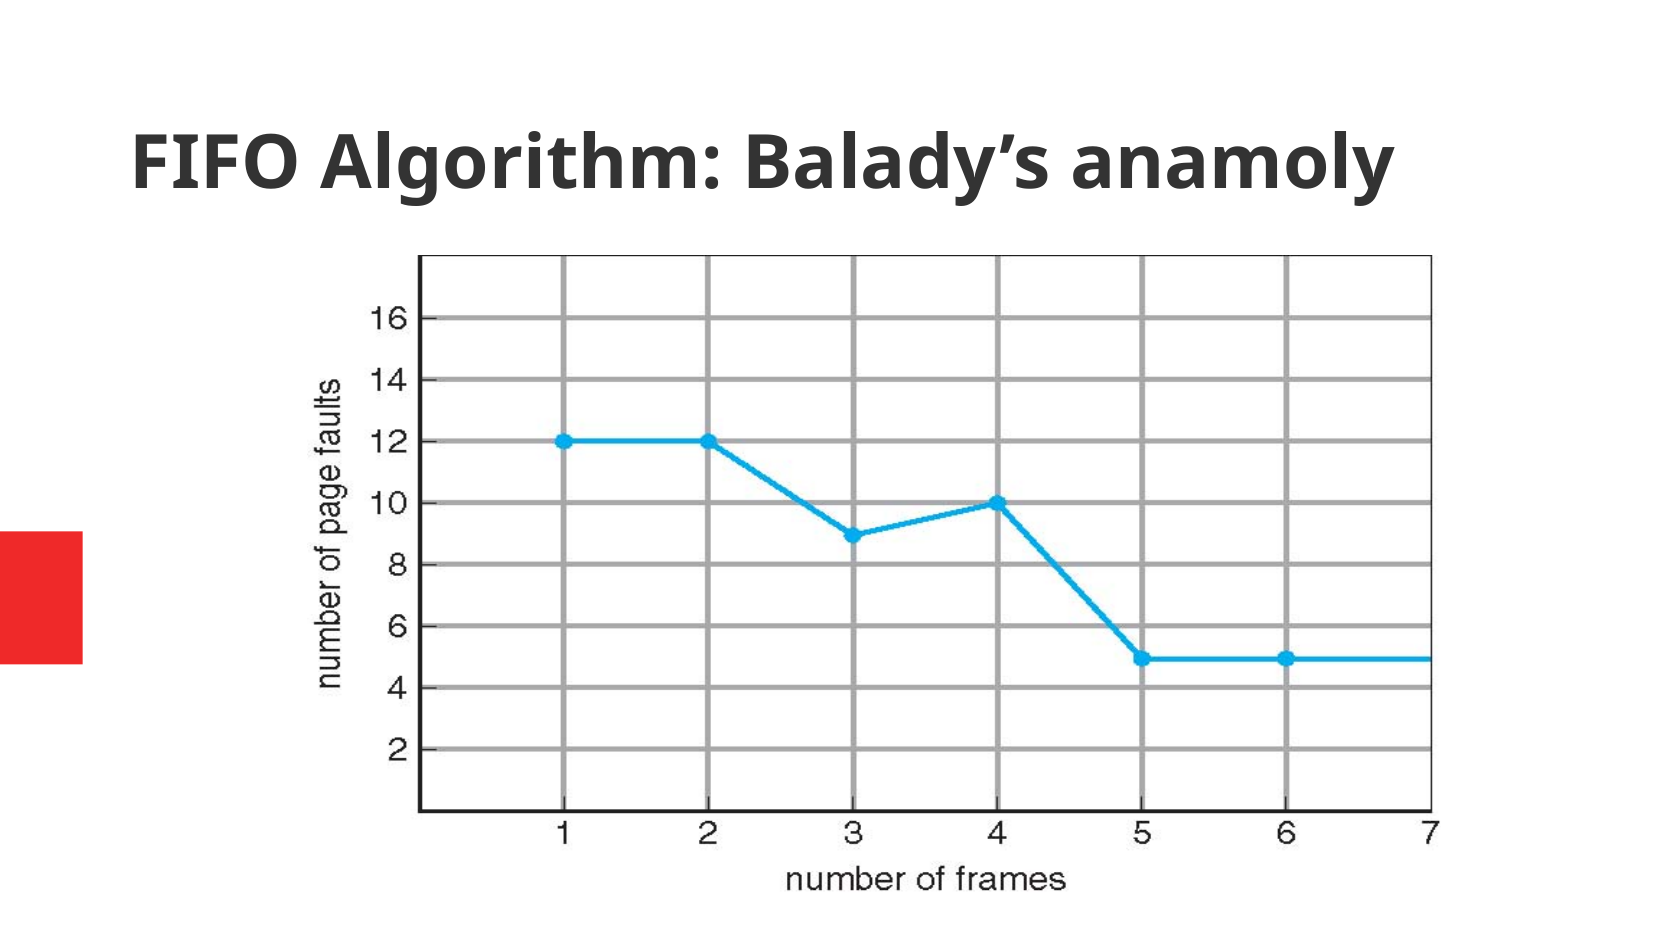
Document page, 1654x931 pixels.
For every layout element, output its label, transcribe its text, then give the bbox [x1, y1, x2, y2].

title FIFO Algorithm: Balady’s anamoly [129, 70, 1536, 249]
picture [307, 255, 1441, 898]
